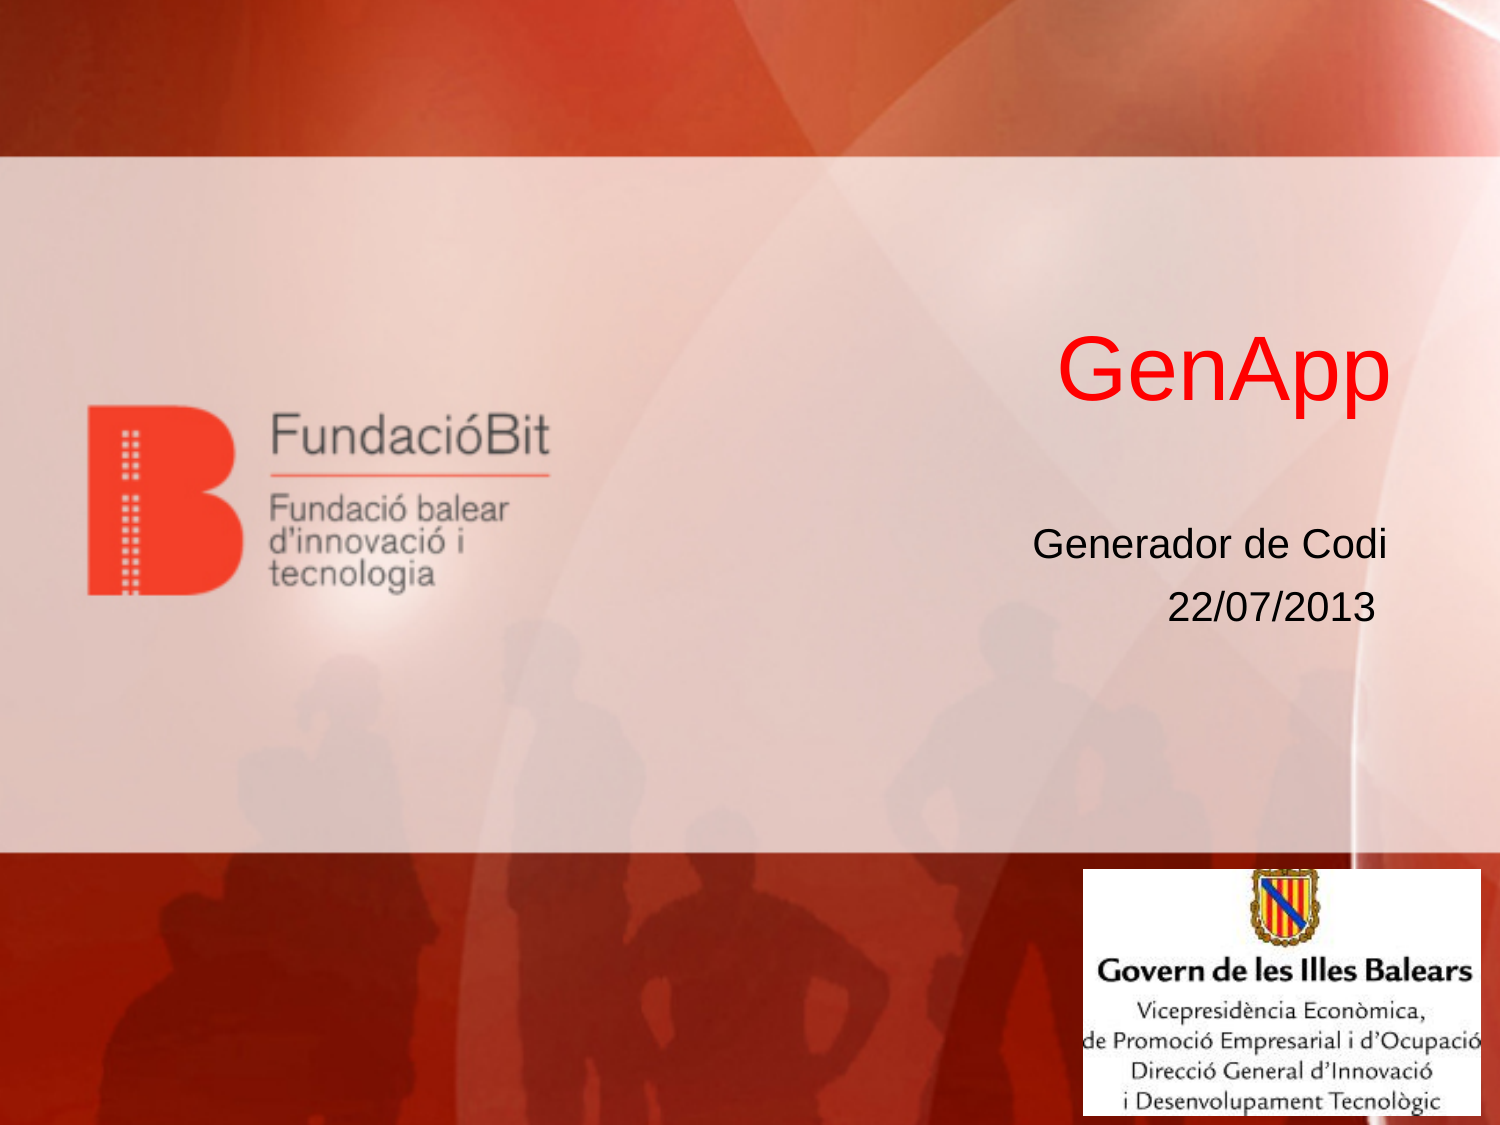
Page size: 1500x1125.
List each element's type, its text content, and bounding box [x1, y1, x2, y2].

title GenApp [590, 265, 1394, 472]
subtitle Generador de Codi 22/07/2013 [590, 501, 1388, 650]
picture [0, 0, 1500, 1125]
